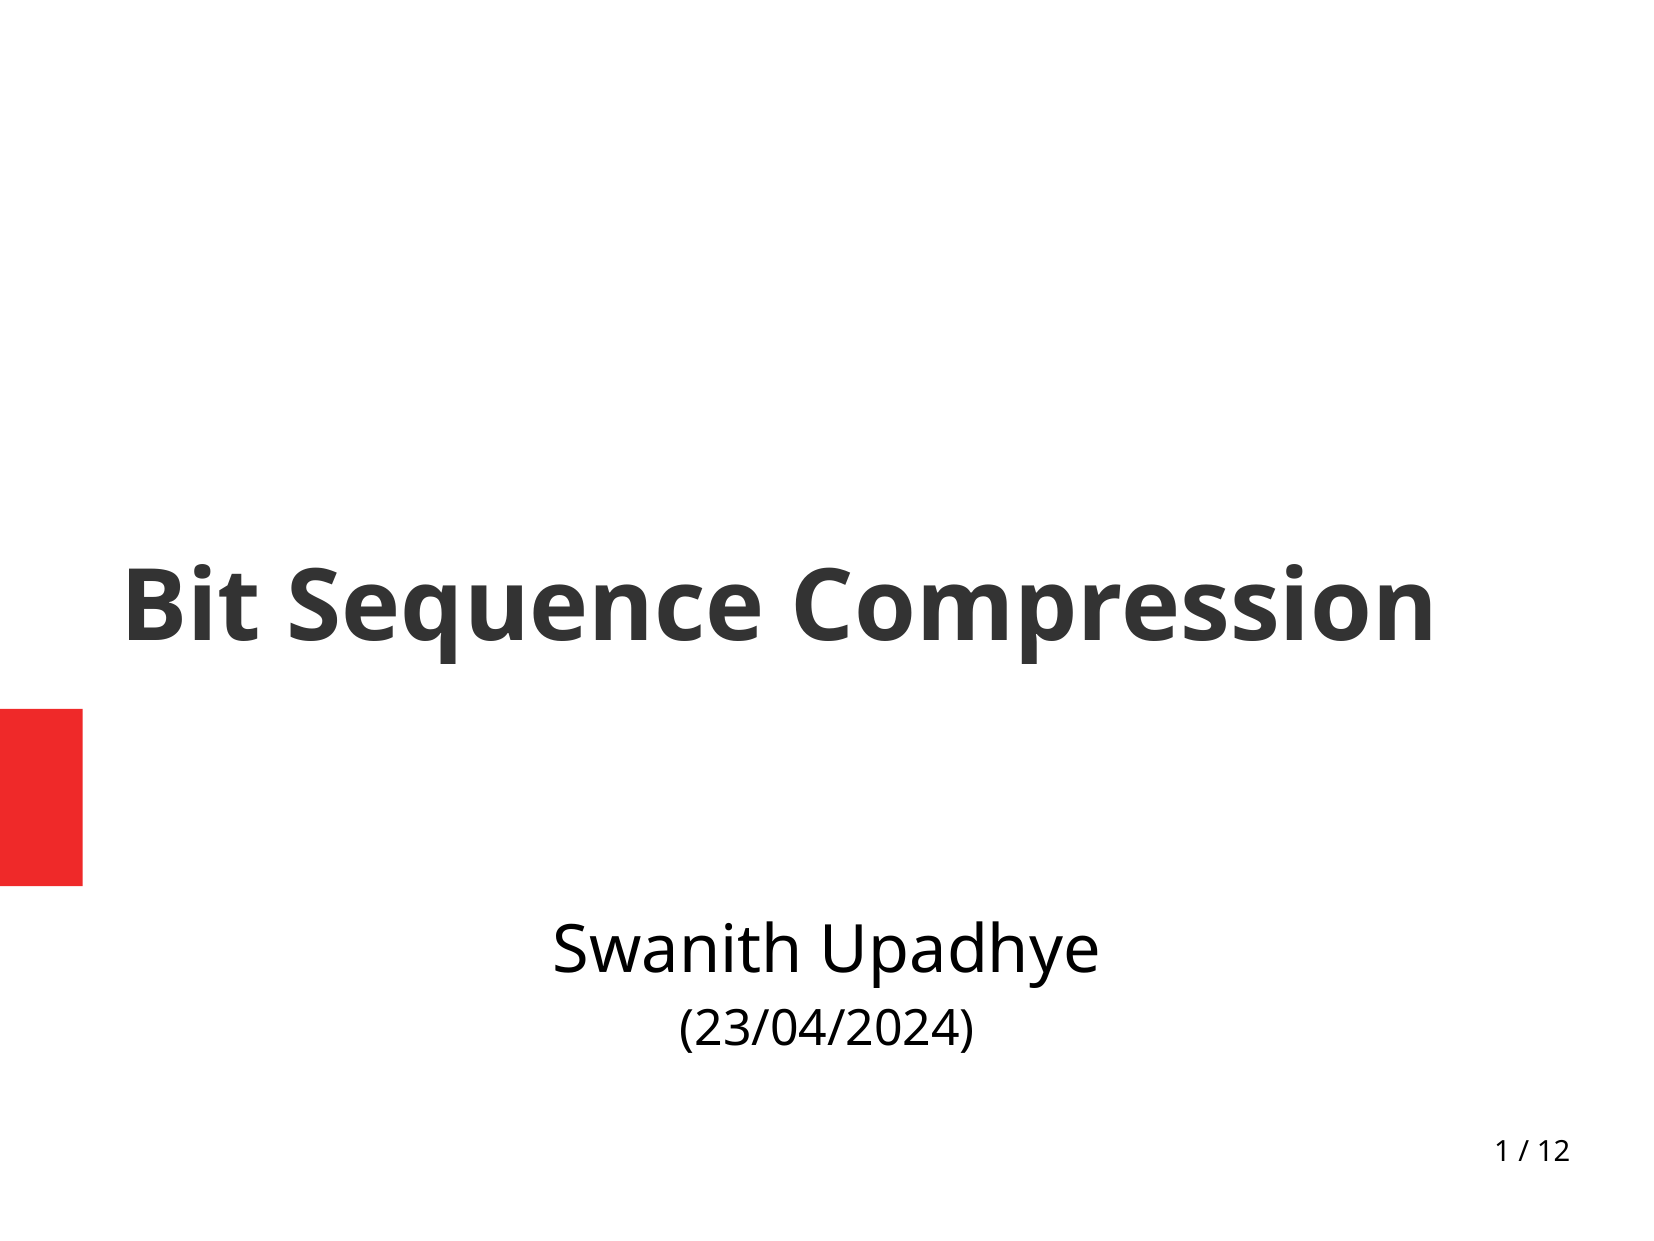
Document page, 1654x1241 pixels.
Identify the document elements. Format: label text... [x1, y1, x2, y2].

subtitle Swanith Upadhye (23/04/2024) [124, 900, 1530, 1062]
title Bit Sequence Compression [119, 465, 1525, 738]
